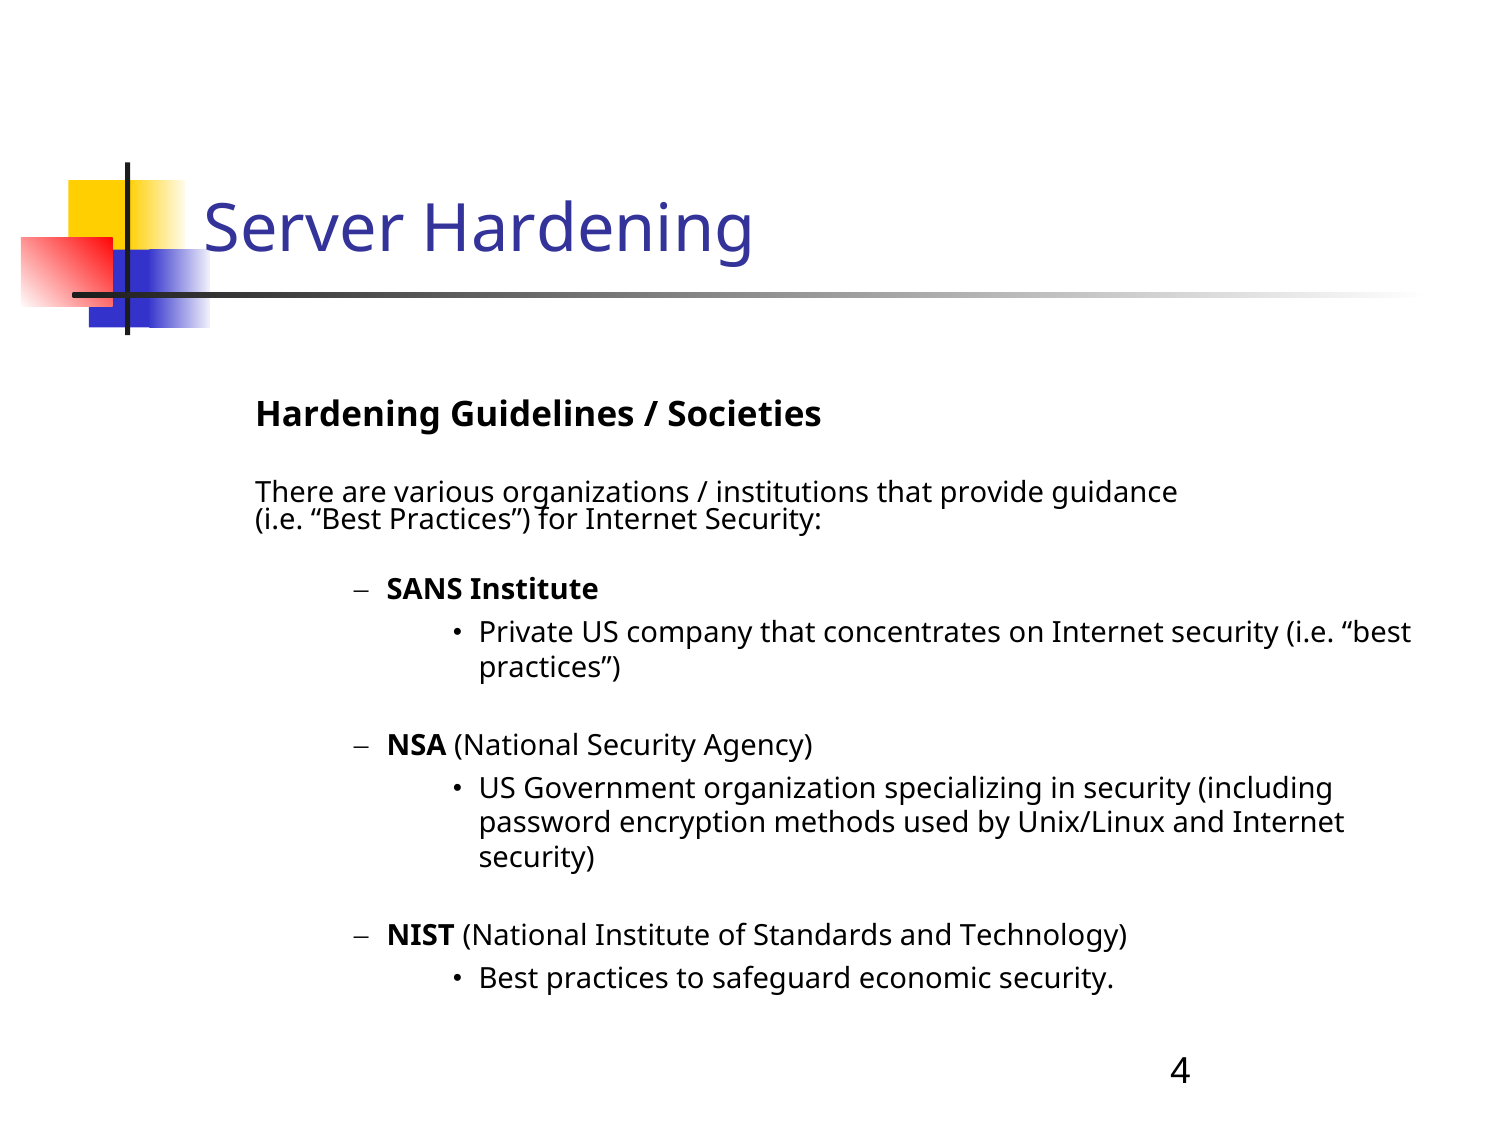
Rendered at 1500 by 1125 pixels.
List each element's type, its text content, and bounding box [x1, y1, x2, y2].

title Server Hardening [188, 35, 1468, 276]
list Hardening Guidelines / Societies There are various organizations / institutions that provide guidance (i.e. “Best Practices”) for Internet Security: SANS Institute Private US company that concentrates on Internet security (i.e. “best practices”) NSA (National Security Agency) US Government organization specializing in security (including password encryption methods used by Unix/Linux and Internet security) NIST (National Institute of Standards and Technology) Best practices to safeguard economic security. [201, 328, 1477, 1004]
